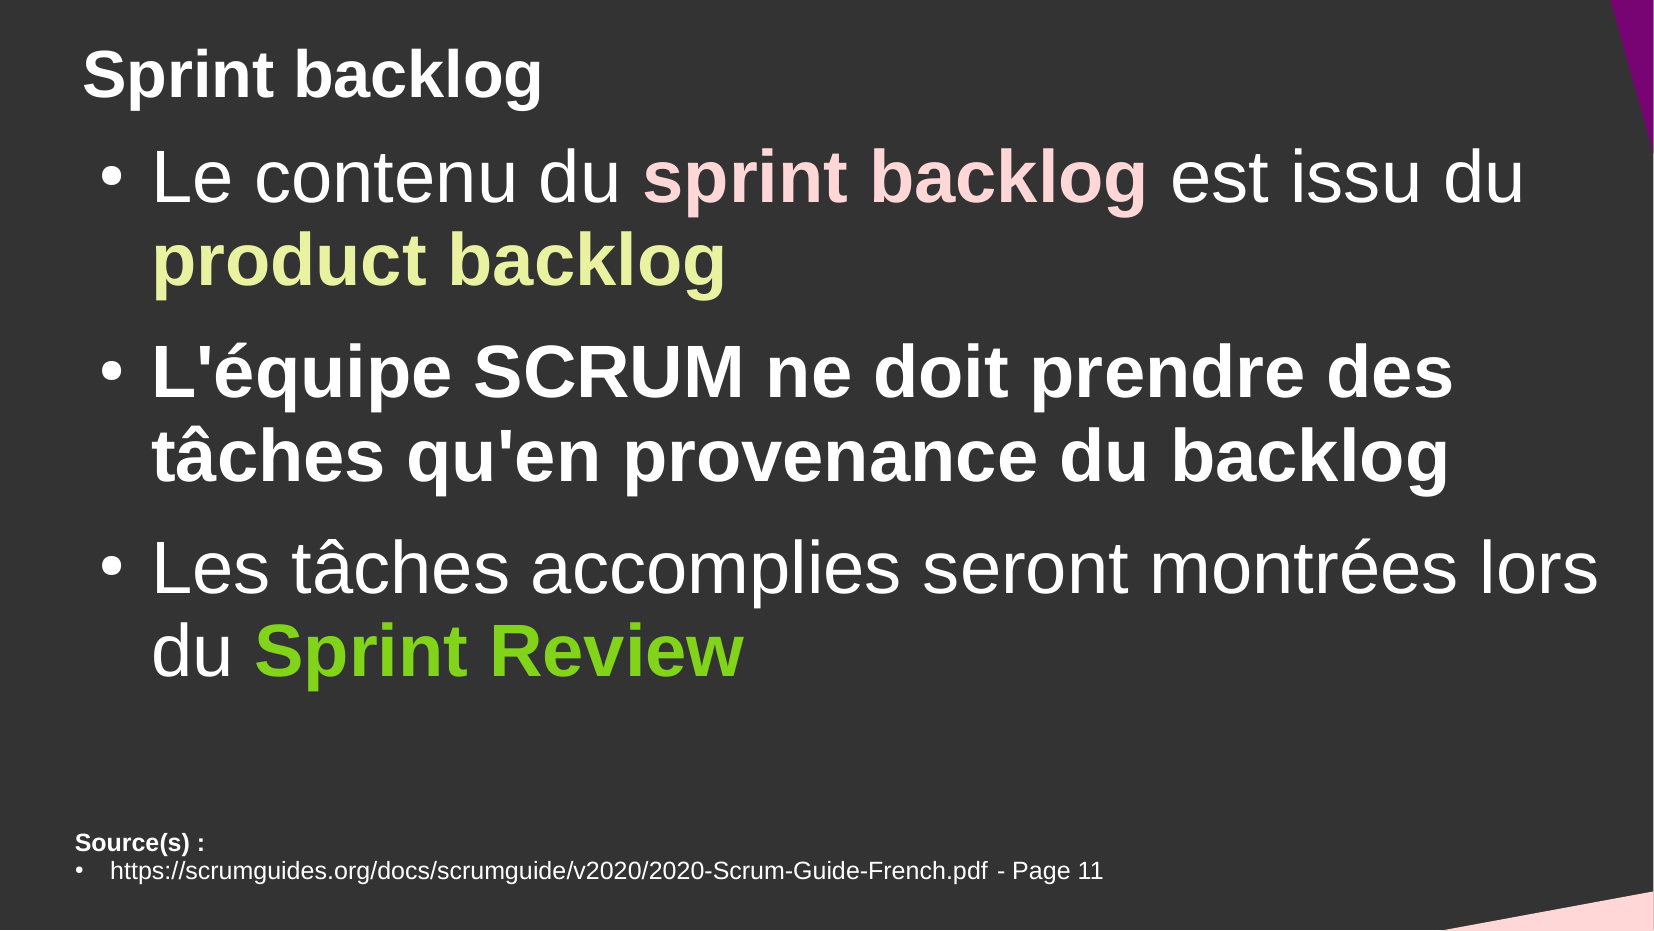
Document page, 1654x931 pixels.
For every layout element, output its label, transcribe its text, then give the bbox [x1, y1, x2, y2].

title Sprint backlog [82, 37, 1571, 122]
text_box [1438, 891, 1654, 931]
text_box Source(s) : https://scrumguides.org/docs/scrumguide/v2020/2020-Scrum-Guide-French.pdf - Page 11 [60, 821, 1546, 921]
list Le contenu du sprint backlog est issu du product backlog L'équipe SCRUM ne doit prendre des tâches qu'en provenance du backlog Les tâches accomplies seront montrées lors du Sprint Review [80, 135, 1620, 697]
text_box [1610, 0, 1654, 156]
